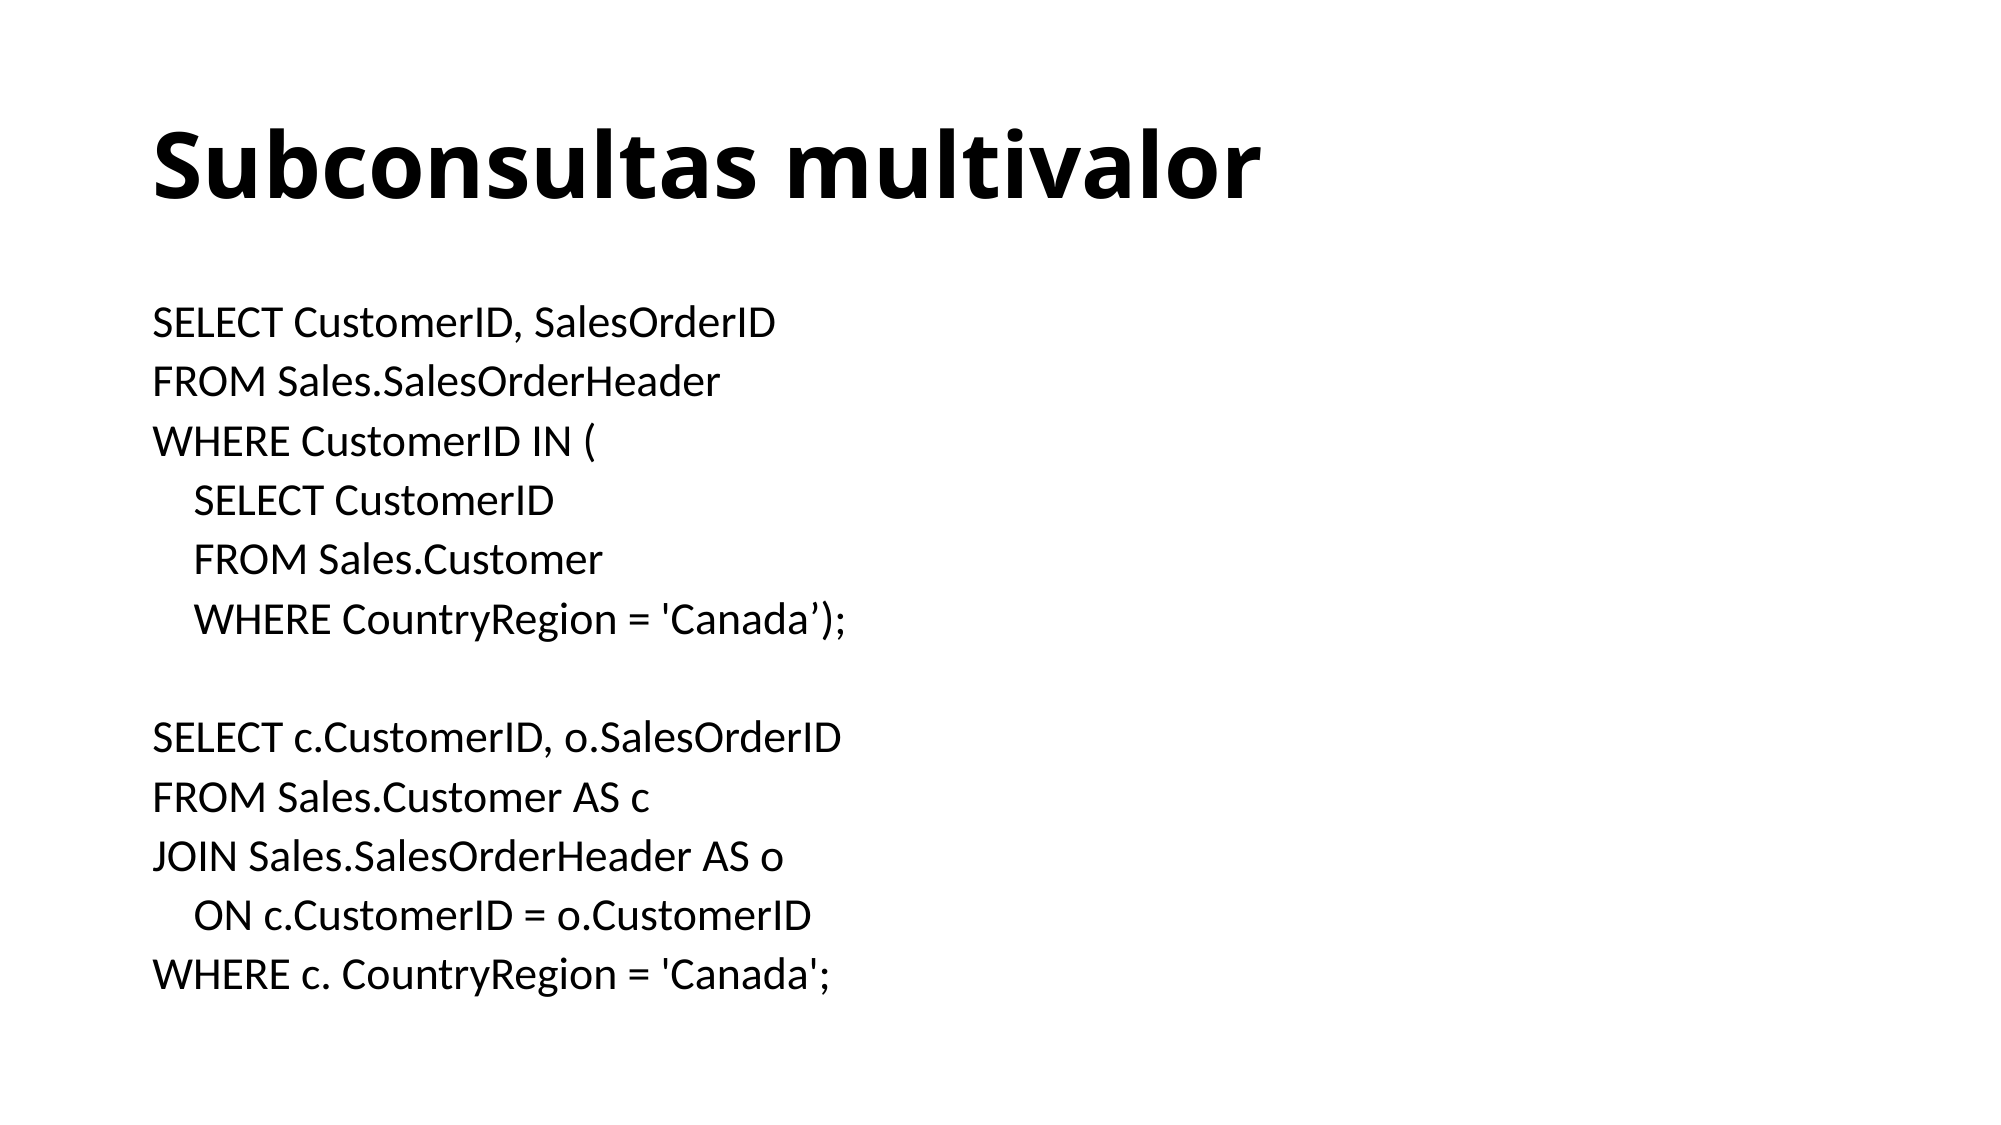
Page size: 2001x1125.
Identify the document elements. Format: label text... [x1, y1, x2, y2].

list SELECT CustomerID, SalesOrderID FROM Sales.SalesOrderHeader WHERE CustomerID IN ( SELECT CustomerID FROM Sales.Customer WHERE CountryRegion = 'Canada’); SELECT c.CustomerID, o.SalesOrderID FROM Sales.Customer AS c JOIN Sales.SalesOrderHeader AS o ON c.CustomerID = o.CustomerID WHERE c. CountryRegion = 'Canada'; [137, 299, 1863, 1014]
title Subconsultas multivalor [137, 59, 1863, 278]
